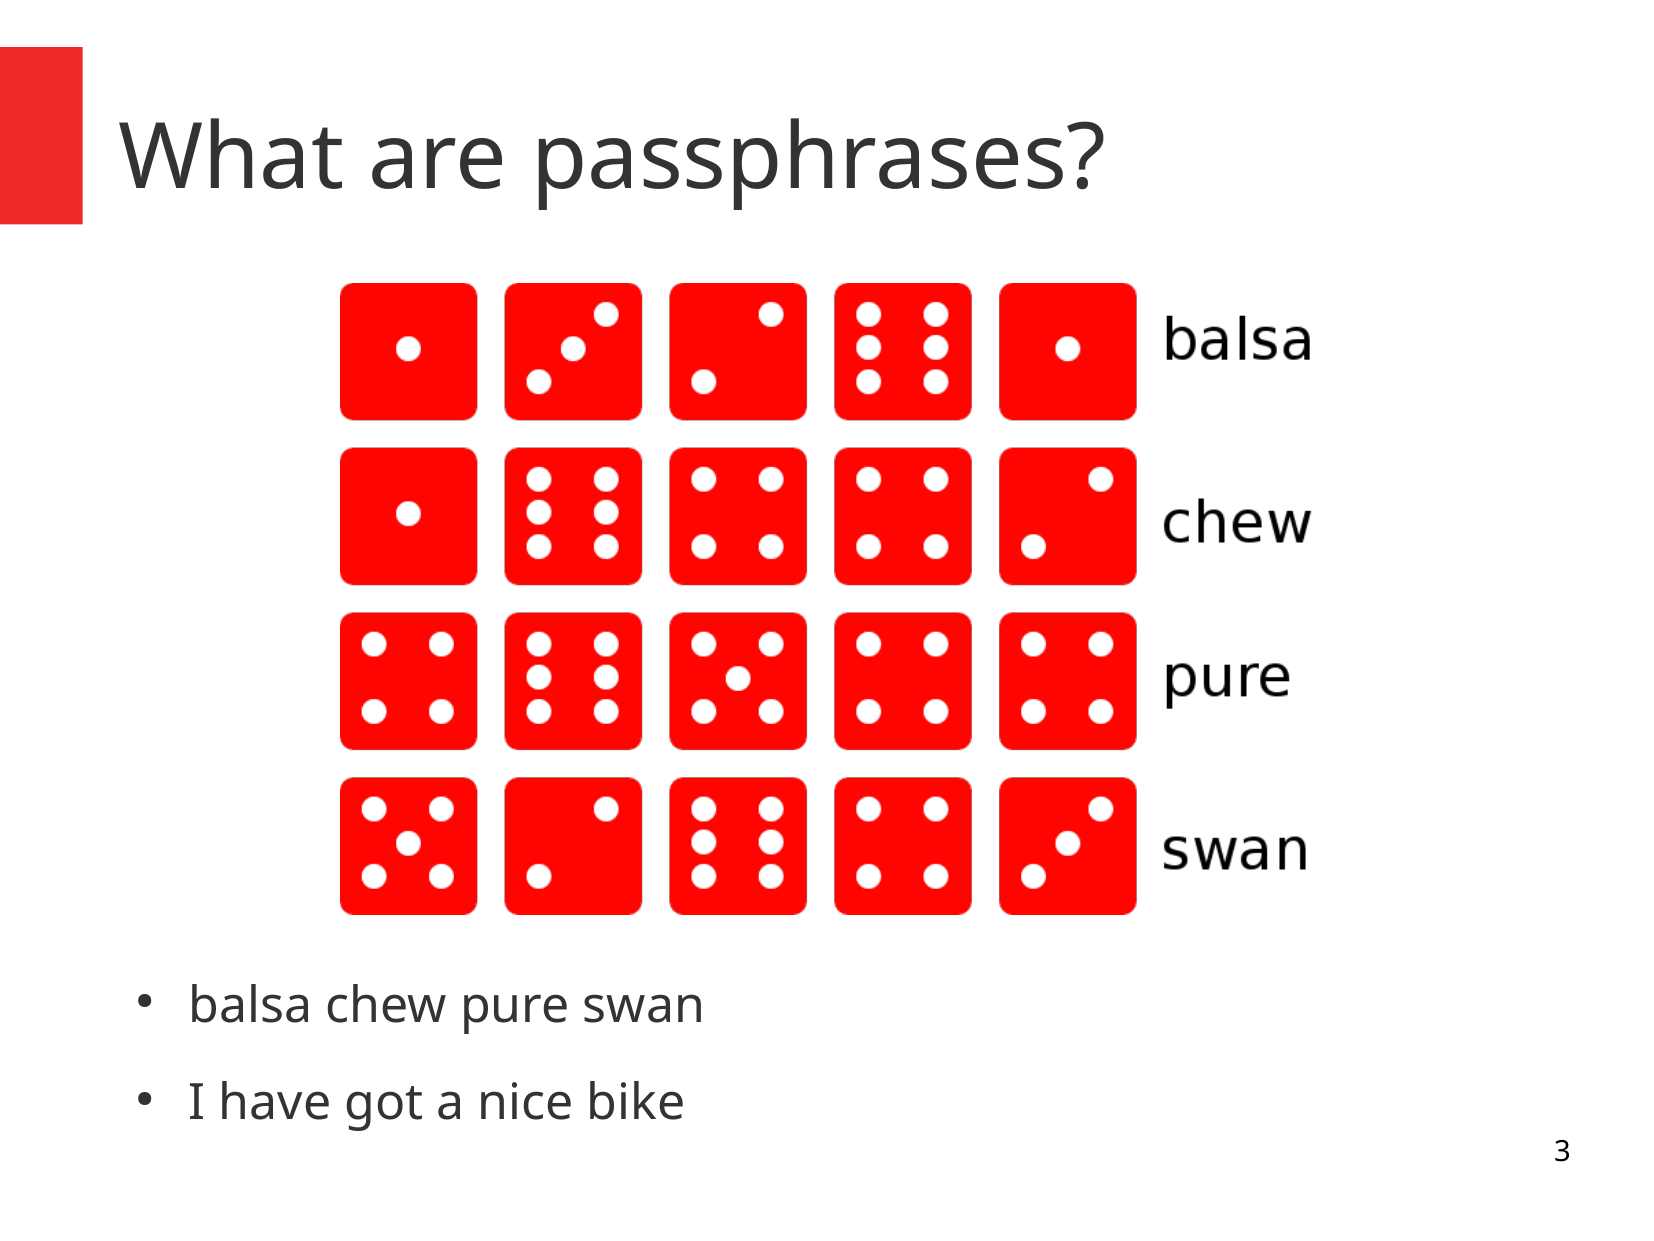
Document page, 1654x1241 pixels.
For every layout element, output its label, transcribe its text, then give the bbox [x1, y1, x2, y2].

list balsa chew pure swan I have got a nice bike [118, 968, 1536, 1192]
title What are passphrases? [118, 90, 1571, 216]
picture [340, 283, 1314, 915]
